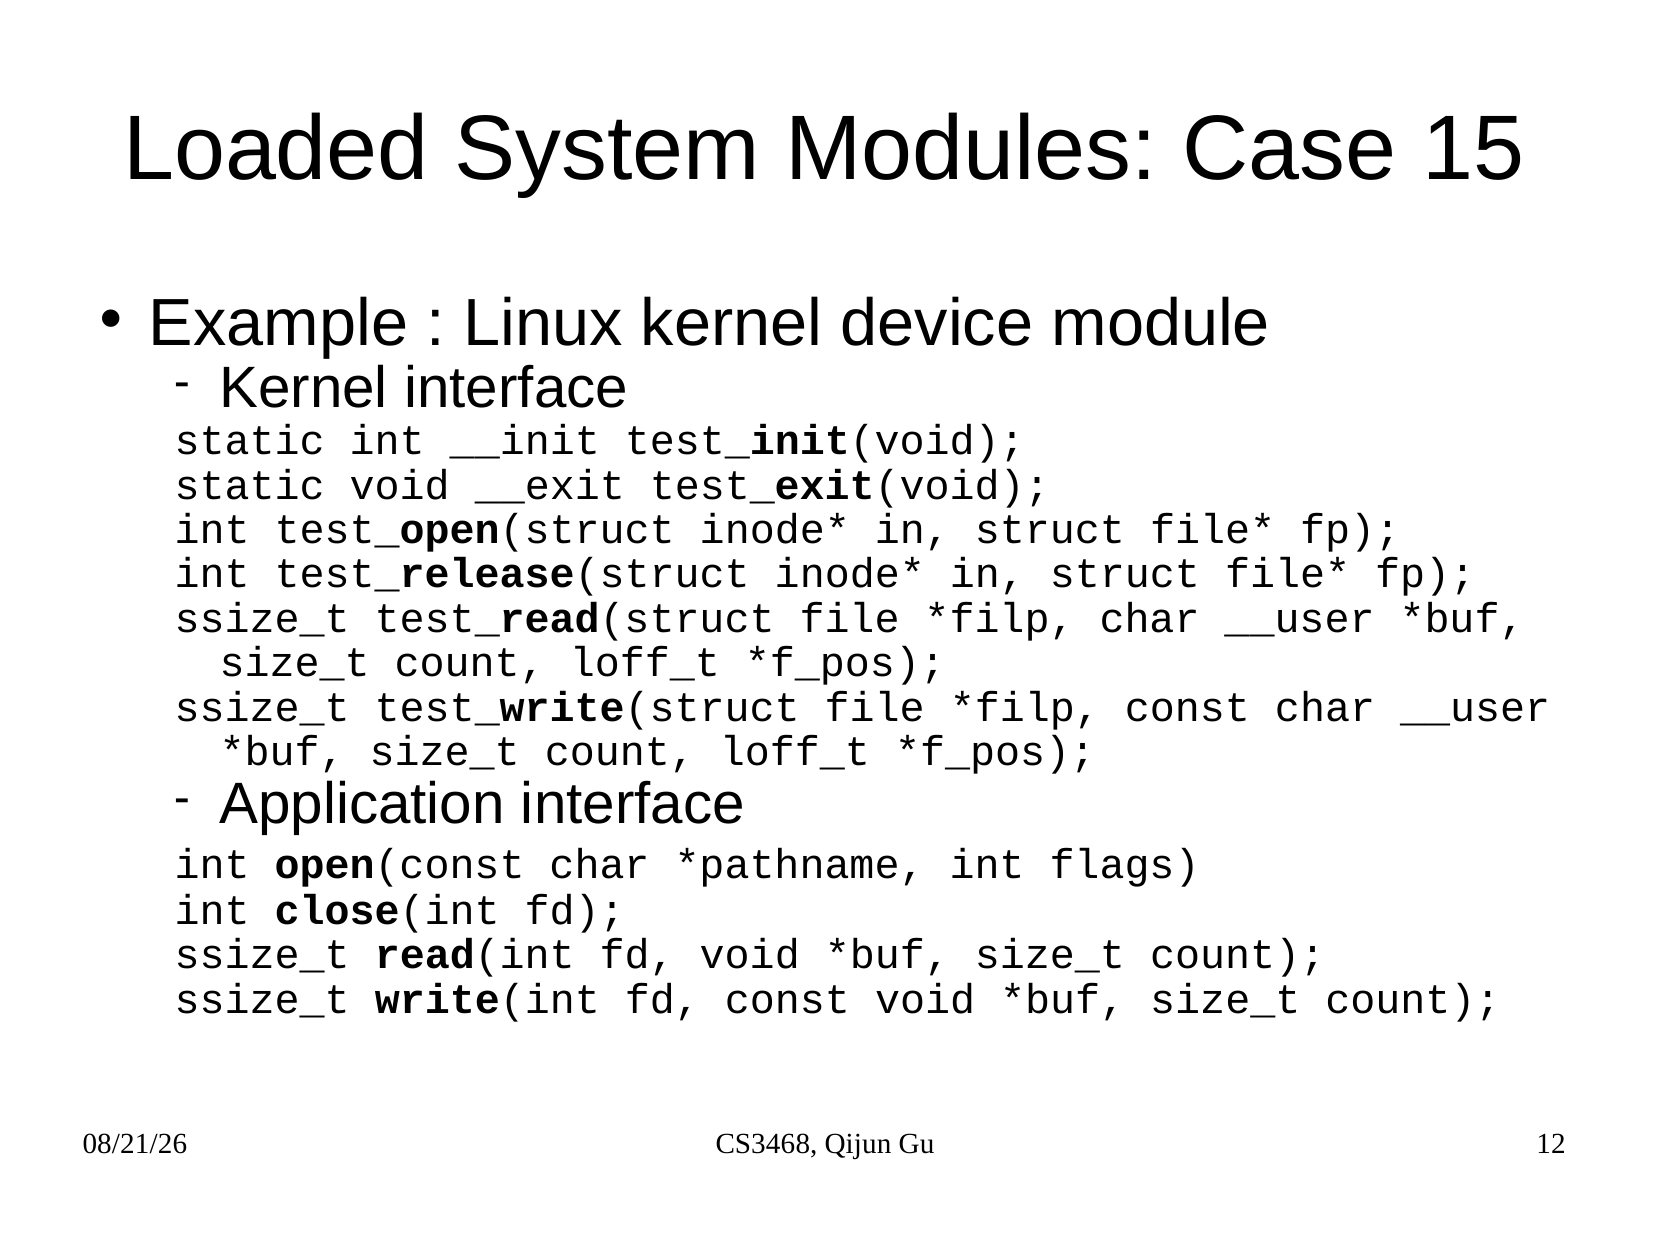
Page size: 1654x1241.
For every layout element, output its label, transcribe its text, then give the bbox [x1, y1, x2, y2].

title Loaded System Modules: Case 15 [82, 49, 1567, 253]
list Example : Linux kernel device module Kernel interface static int __init test_init(void); static void __exit test_exit(void); int test_open(struct inode* in, struct file* fp); int test_release(struct inode* in, struct file* fp); ssize_t test_read(struct file *filp, char __user *buf, size_t count, loff_t *f_pos); ssize_t test_write(struct file *filp, const char __user *buf, size_t count, loff_t *f_pos); Application interface int open(const char *pathname, int flags)‏ int close(int fd); ssize_t read(int fd, void *buf, size_t count); ssize_t write(int fd, const void *buf, size_t count); [82, 290, 1567, 1105]
